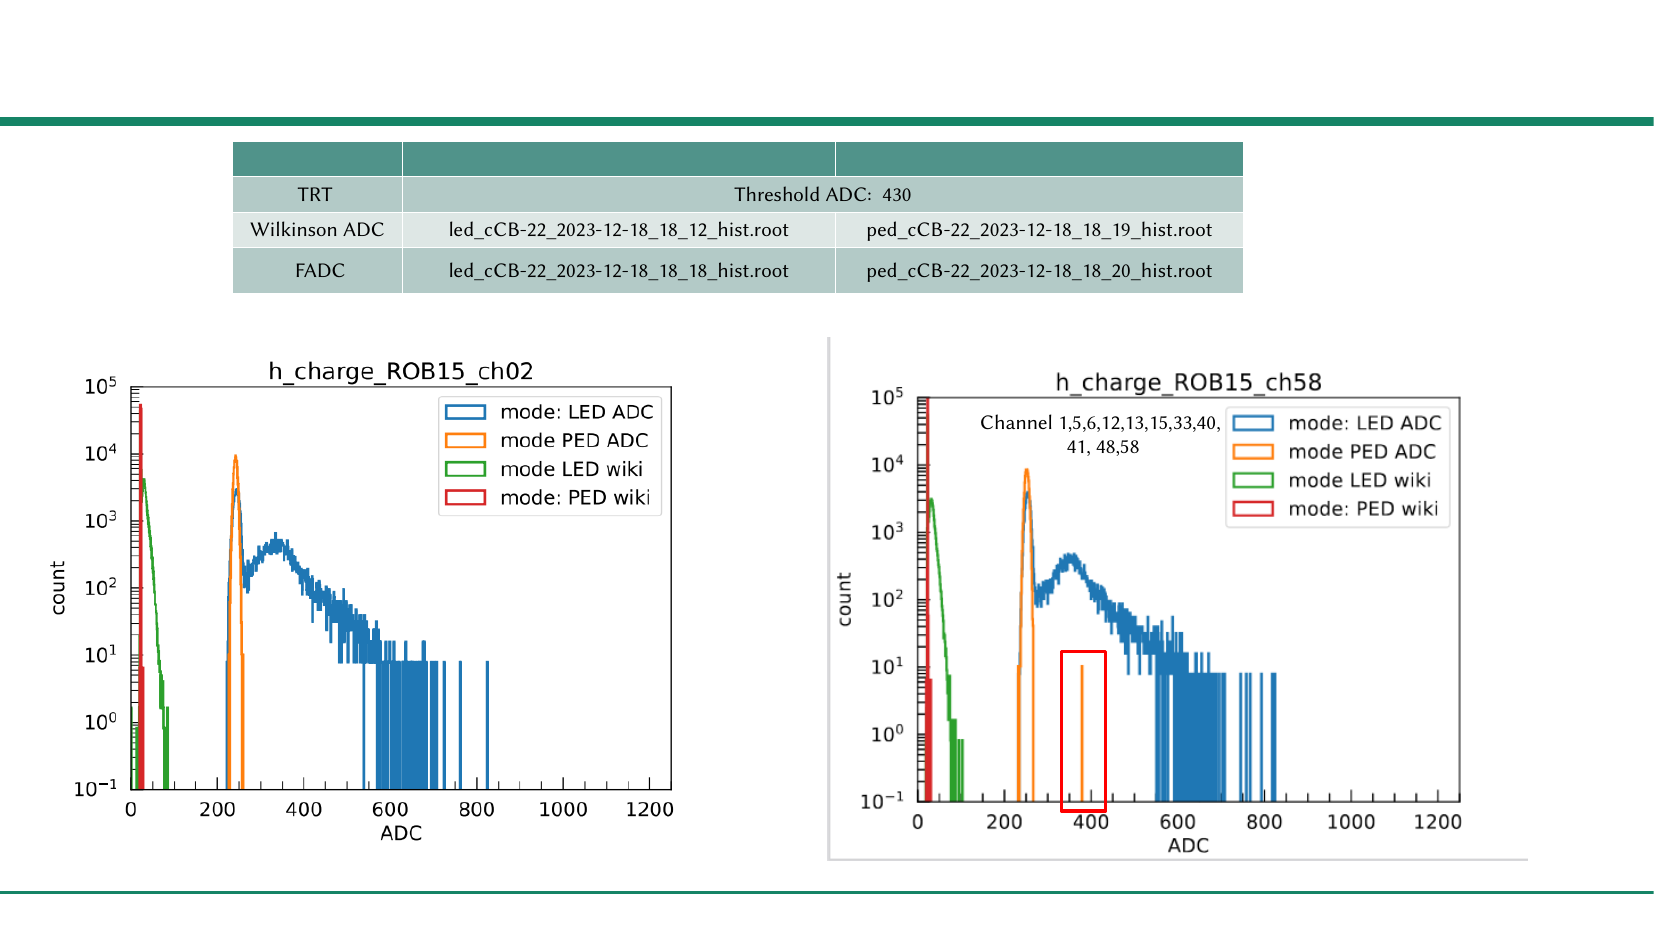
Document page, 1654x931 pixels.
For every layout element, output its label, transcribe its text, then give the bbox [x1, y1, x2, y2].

table_header [836, 142, 1243, 176]
picture [47, 328, 717, 842]
table_cell led_cCB-22_2023-12-18_18_12_hist.root [403, 213, 835, 247]
table_header [403, 142, 835, 176]
table_cell ped_cCB-22_2023-12-18_18_20_hist.root [836, 248, 1243, 293]
table_cell Wilkinson ADC [233, 213, 402, 247]
table_cell FADC [233, 248, 402, 293]
text_box Channel 1,5,6,12,13,15,33,40, 41, 48,58 [937, 405, 1269, 465]
table_cell Threshold ADC: 430 [403, 177, 1243, 212]
table_cell ped_cCB-22_2023-12-18_18_19_hist.root [836, 213, 1243, 247]
picture [827, 337, 1528, 861]
table_cell TRT [233, 177, 402, 212]
table_header [233, 142, 402, 176]
table_cell led_cCB-22_2023-12-18_18_18_hist.root [403, 248, 835, 293]
